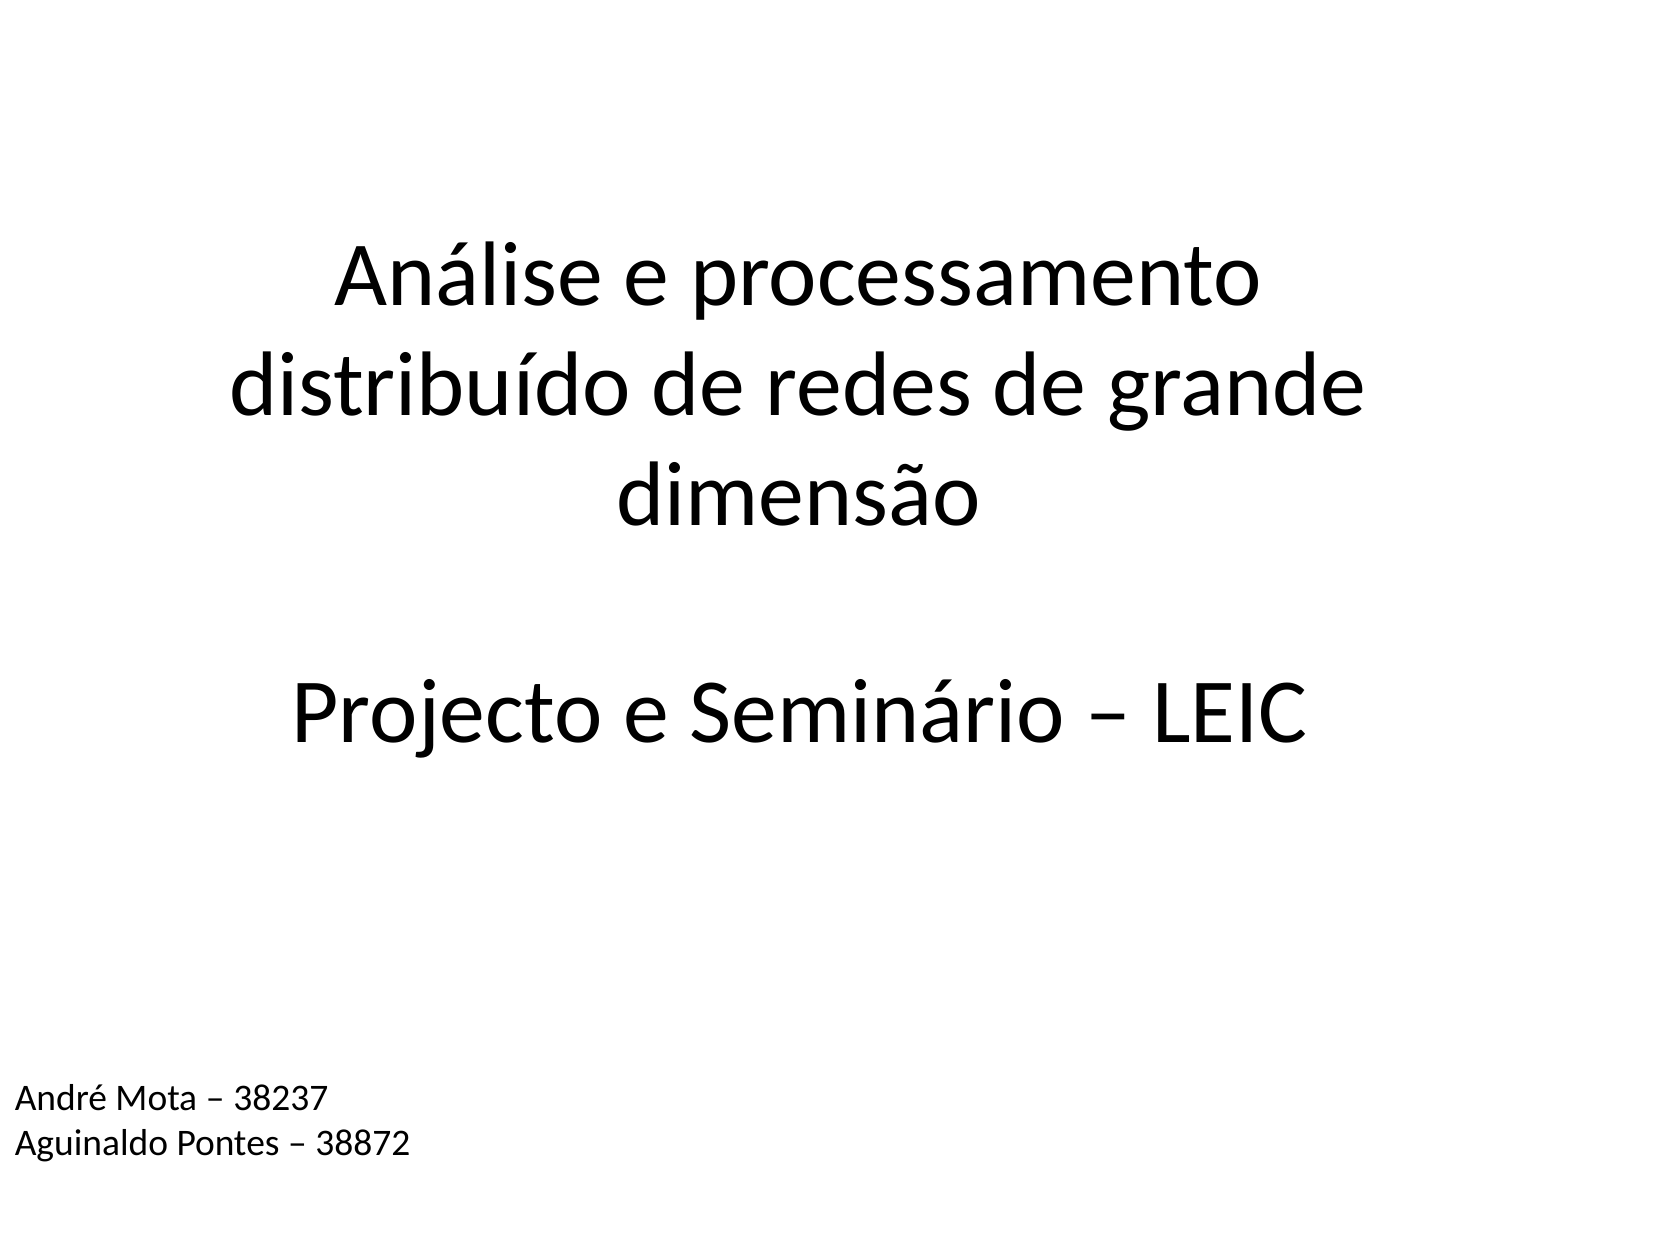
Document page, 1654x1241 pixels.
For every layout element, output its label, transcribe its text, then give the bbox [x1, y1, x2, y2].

text_box Projecto e Seminário – LEIC [242, 643, 1359, 916]
title Análise e processamento distribuído de redes de grande dimensão [121, 206, 1477, 435]
text_box André Mota – 38237 Aguinaldo Pontes – 38872 [0, 1065, 567, 1101]
